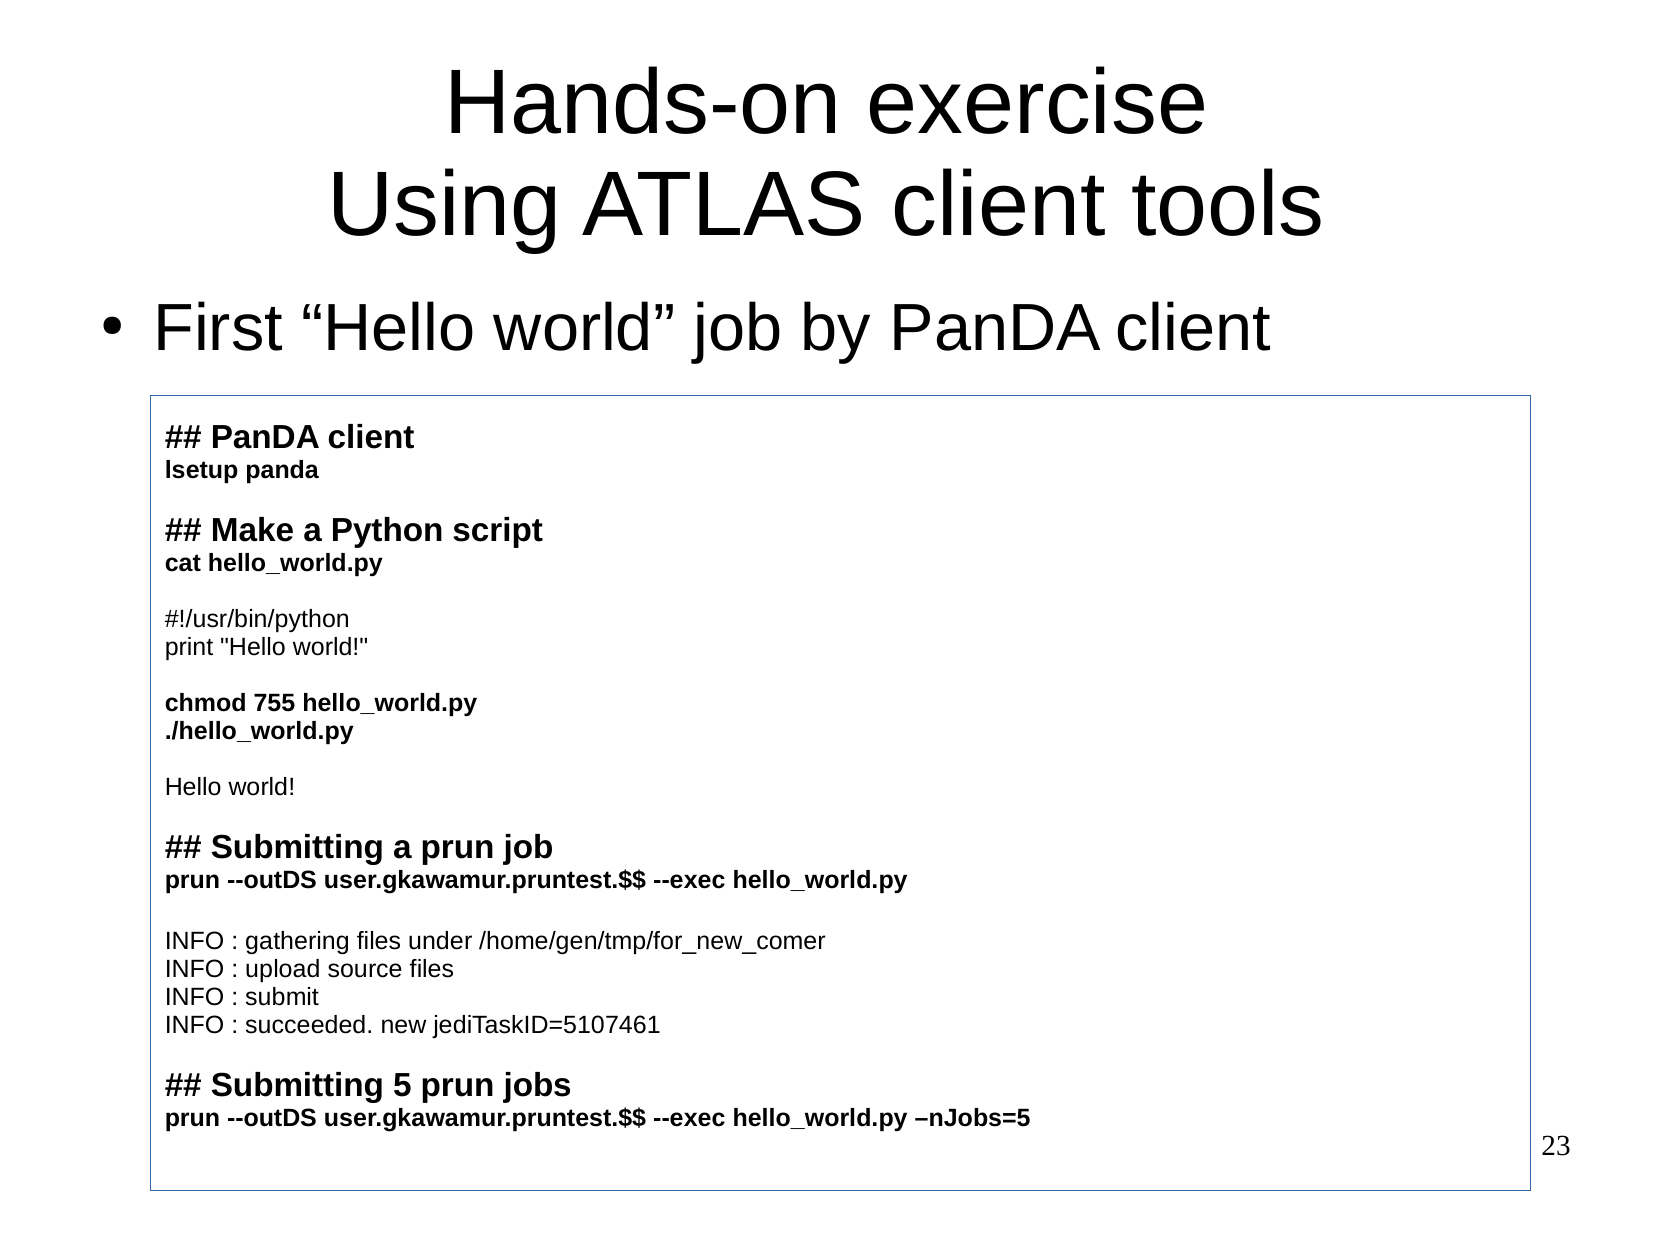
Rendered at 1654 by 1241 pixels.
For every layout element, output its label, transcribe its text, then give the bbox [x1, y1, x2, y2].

title Hands-on exercise Using ATLAS client tools [82, 49, 1571, 257]
text_box ## PanDA client lsetup panda ## Make a Python script cat hello_world.py #!/usr/bin/python print "Hello world!" chmod 755 hello_world.py ./hello_world.py Hello world! ## Submitting a prun job prun --outDS user.gkawamur.pruntest.$$ --exec hello_world.py INFO : gathering files under /home/gen/tmp/for_new_comer INFO : upload source files INFO : submit INFO : succeeded. new jediTaskID=5107461 ## Submitting 5 prun jobs prun --outDS user.gkawamur.pruntest.$$ --exec hello_world.py –nJobs=5 [150, 395, 1531, 1191]
list First “Hello world” job by PanDA client [82, 290, 1571, 1010]
